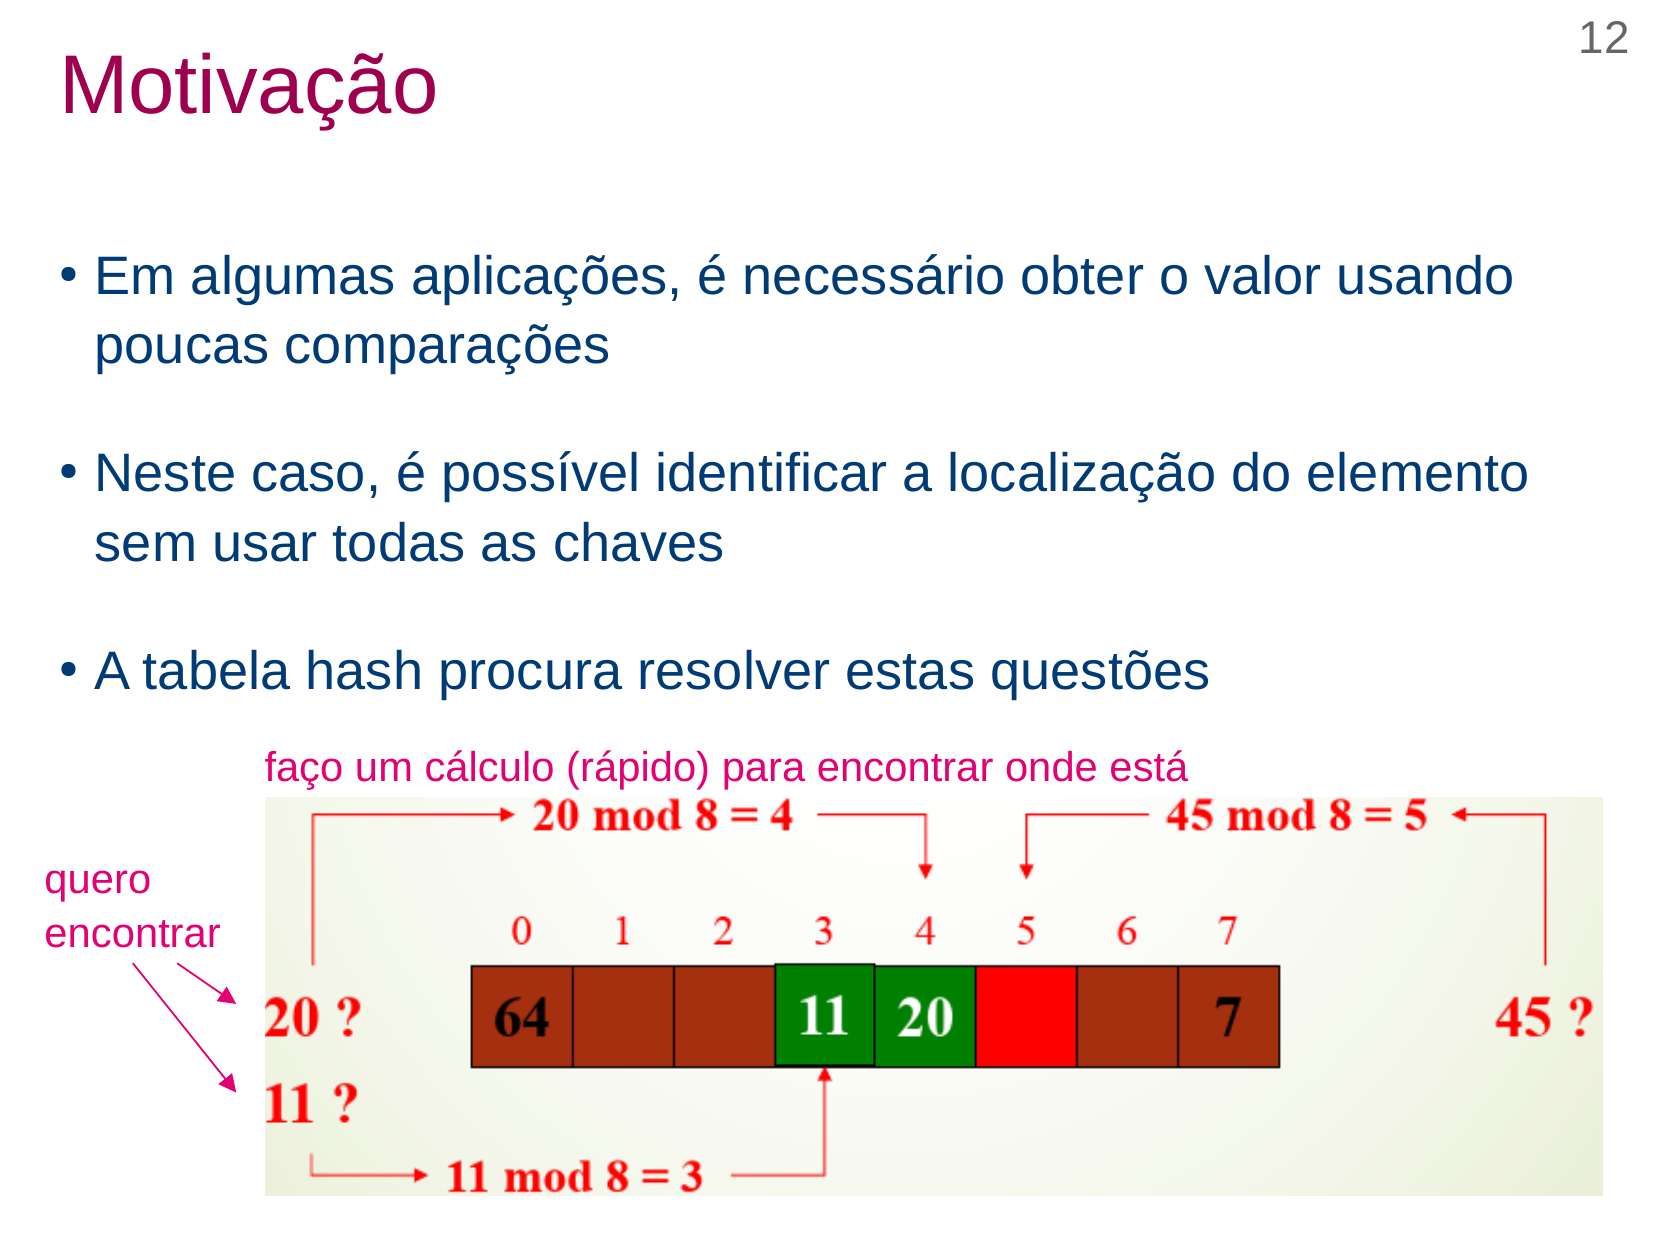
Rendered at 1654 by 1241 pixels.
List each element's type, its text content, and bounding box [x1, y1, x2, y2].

text_box quero encontrar [29, 841, 237, 964]
text_box faço um cálculo (rápido) para encontrar onde está [249, 728, 1204, 798]
list Em algumas aplicações, é necessário obter o valor usando poucas comparações Neste caso, é possível identificar a localização do elemento sem usar todas as chaves A tabela hash procura resolver estas questões [59, 236, 1595, 1211]
picture [265, 797, 1603, 1196]
title Motivação [59, 29, 1595, 148]
